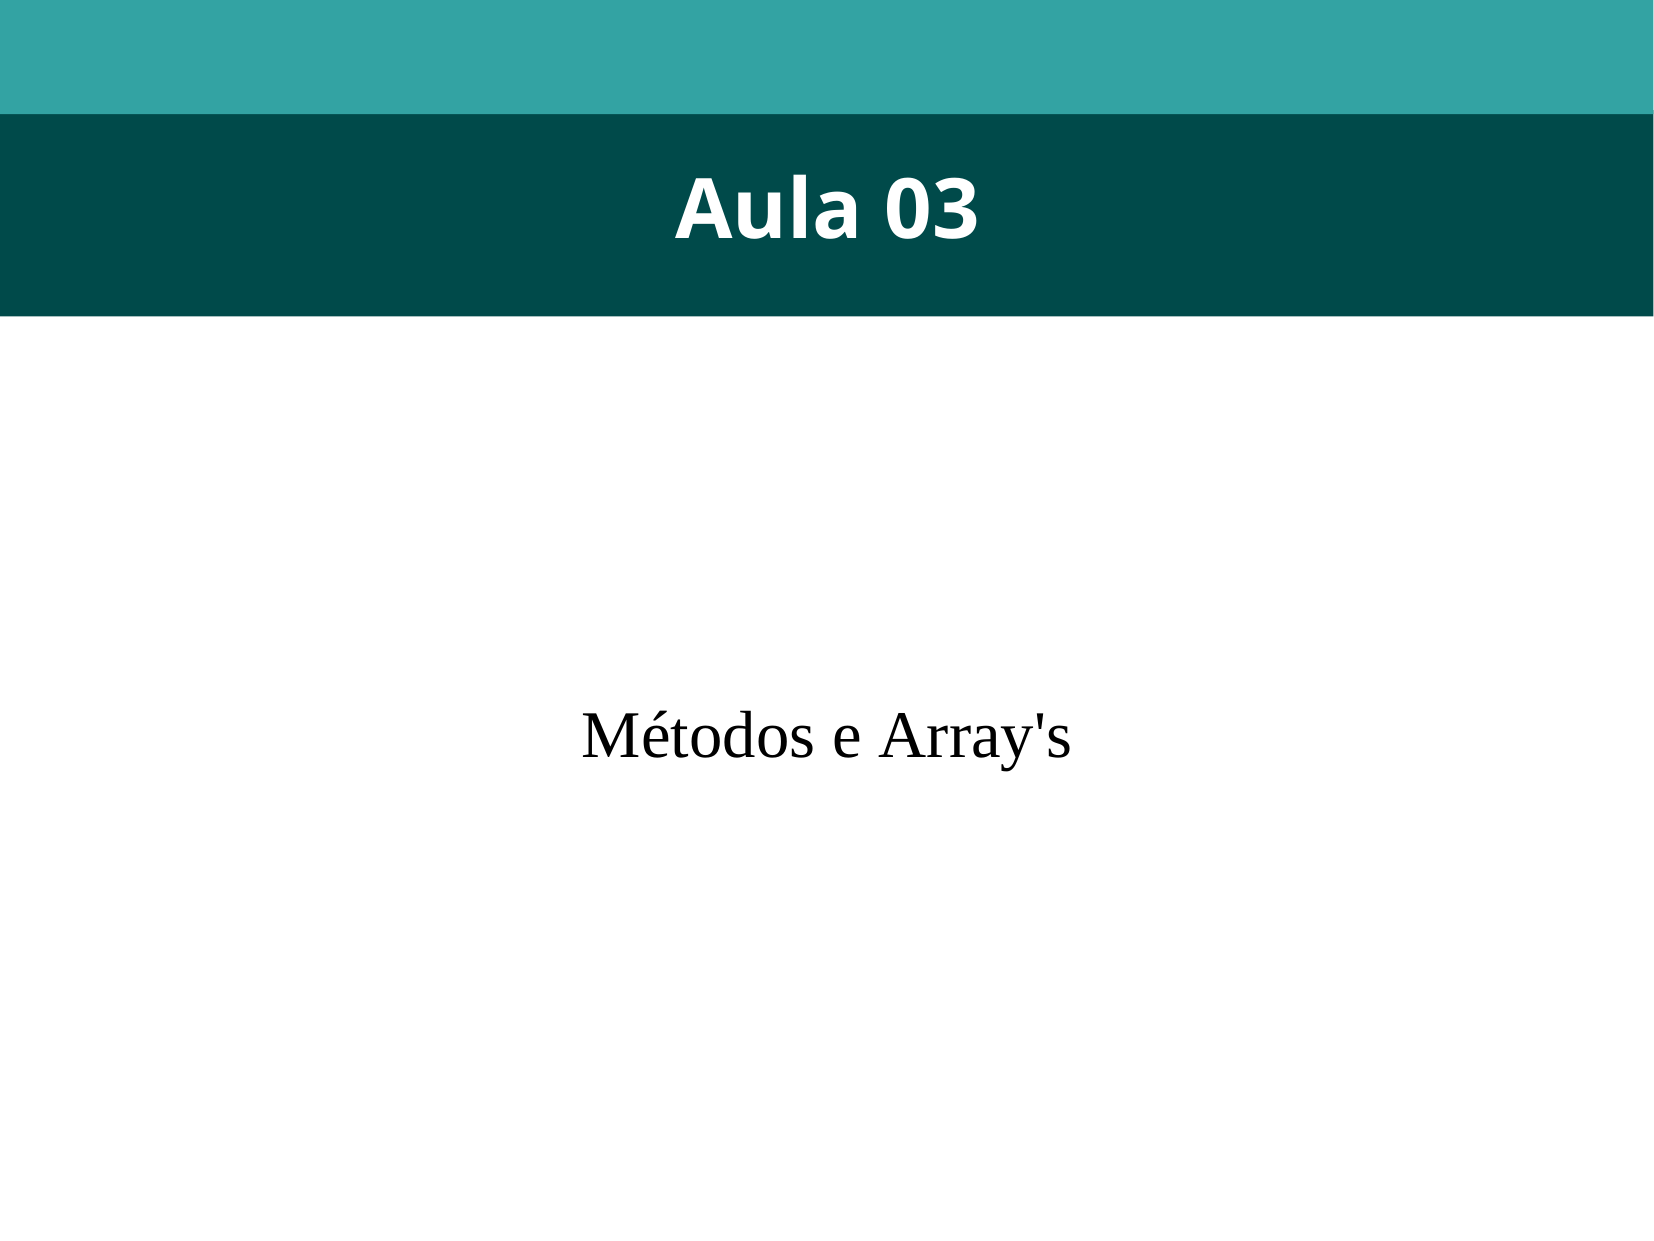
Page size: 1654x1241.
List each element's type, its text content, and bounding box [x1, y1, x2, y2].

title Aula 03 [121, 102, 1534, 310]
subtitle Métodos e Array's [121, 344, 1534, 1127]
